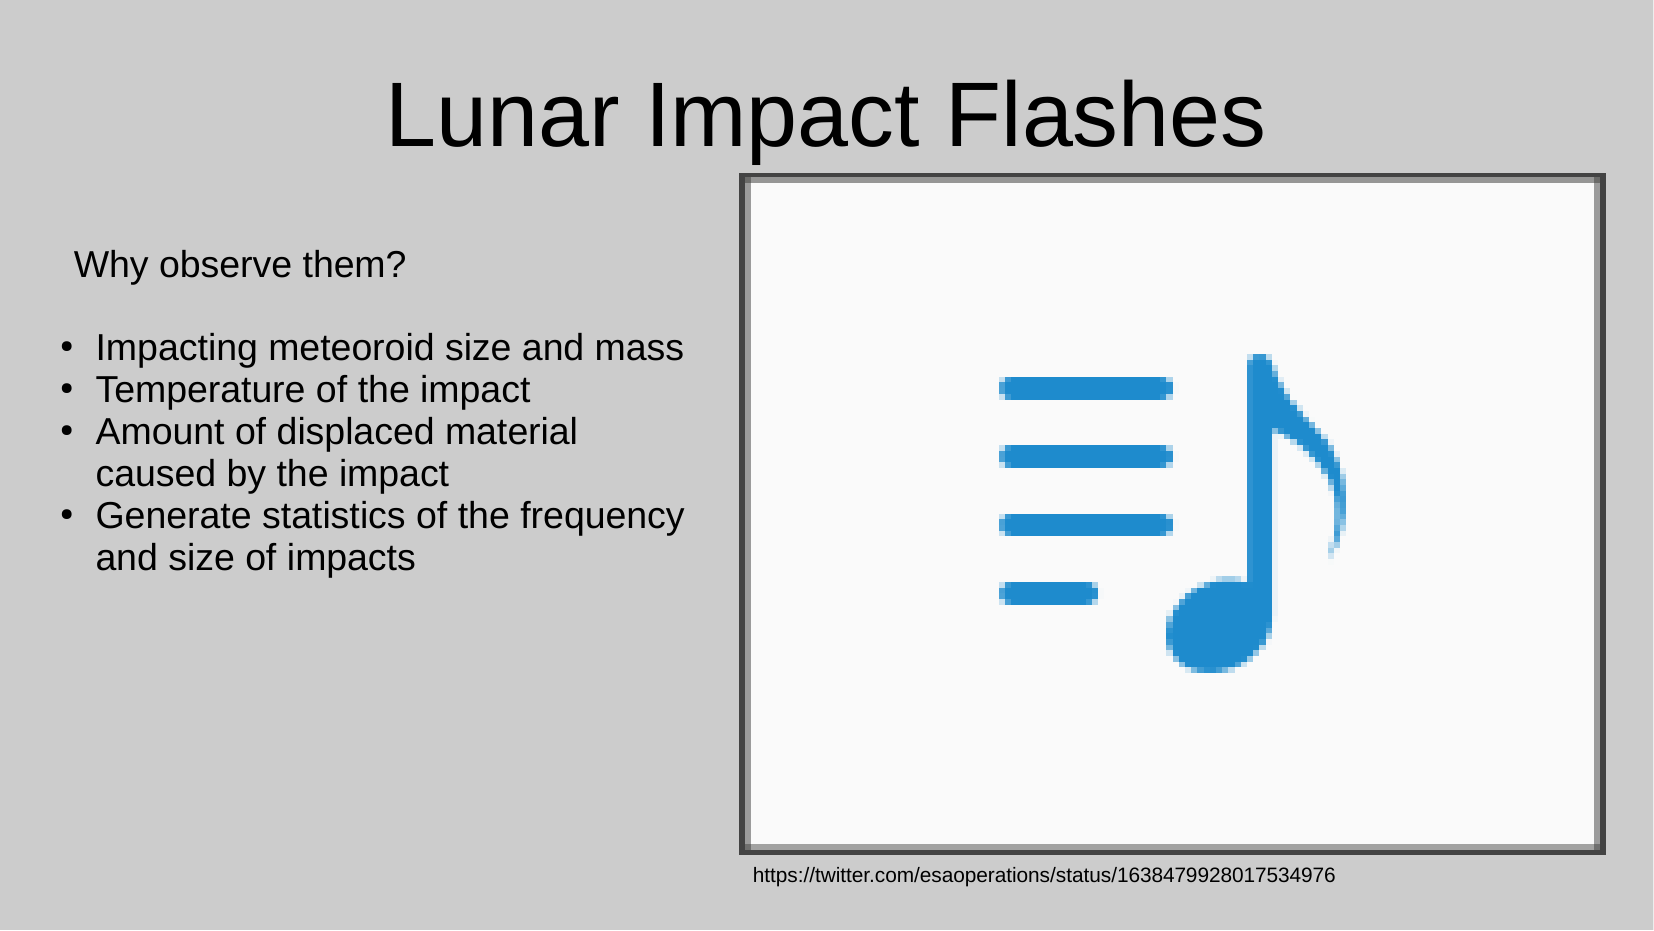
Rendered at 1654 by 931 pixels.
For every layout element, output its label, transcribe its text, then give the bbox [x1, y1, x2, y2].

text_box Why observe them? [59, 236, 468, 319]
title Lunar Impact Flashes [82, 37, 1571, 193]
text_box https://twitter.com/esaoperations/status/1638479928017534976 [738, 856, 1625, 895]
text_box Impacting meteoroid size and mass Temperature of the impact Amount of displaced material caused by the impact Generate statistics of the frequency and size of impacts [45, 319, 709, 857]
text_box [738, 171, 1607, 856]
